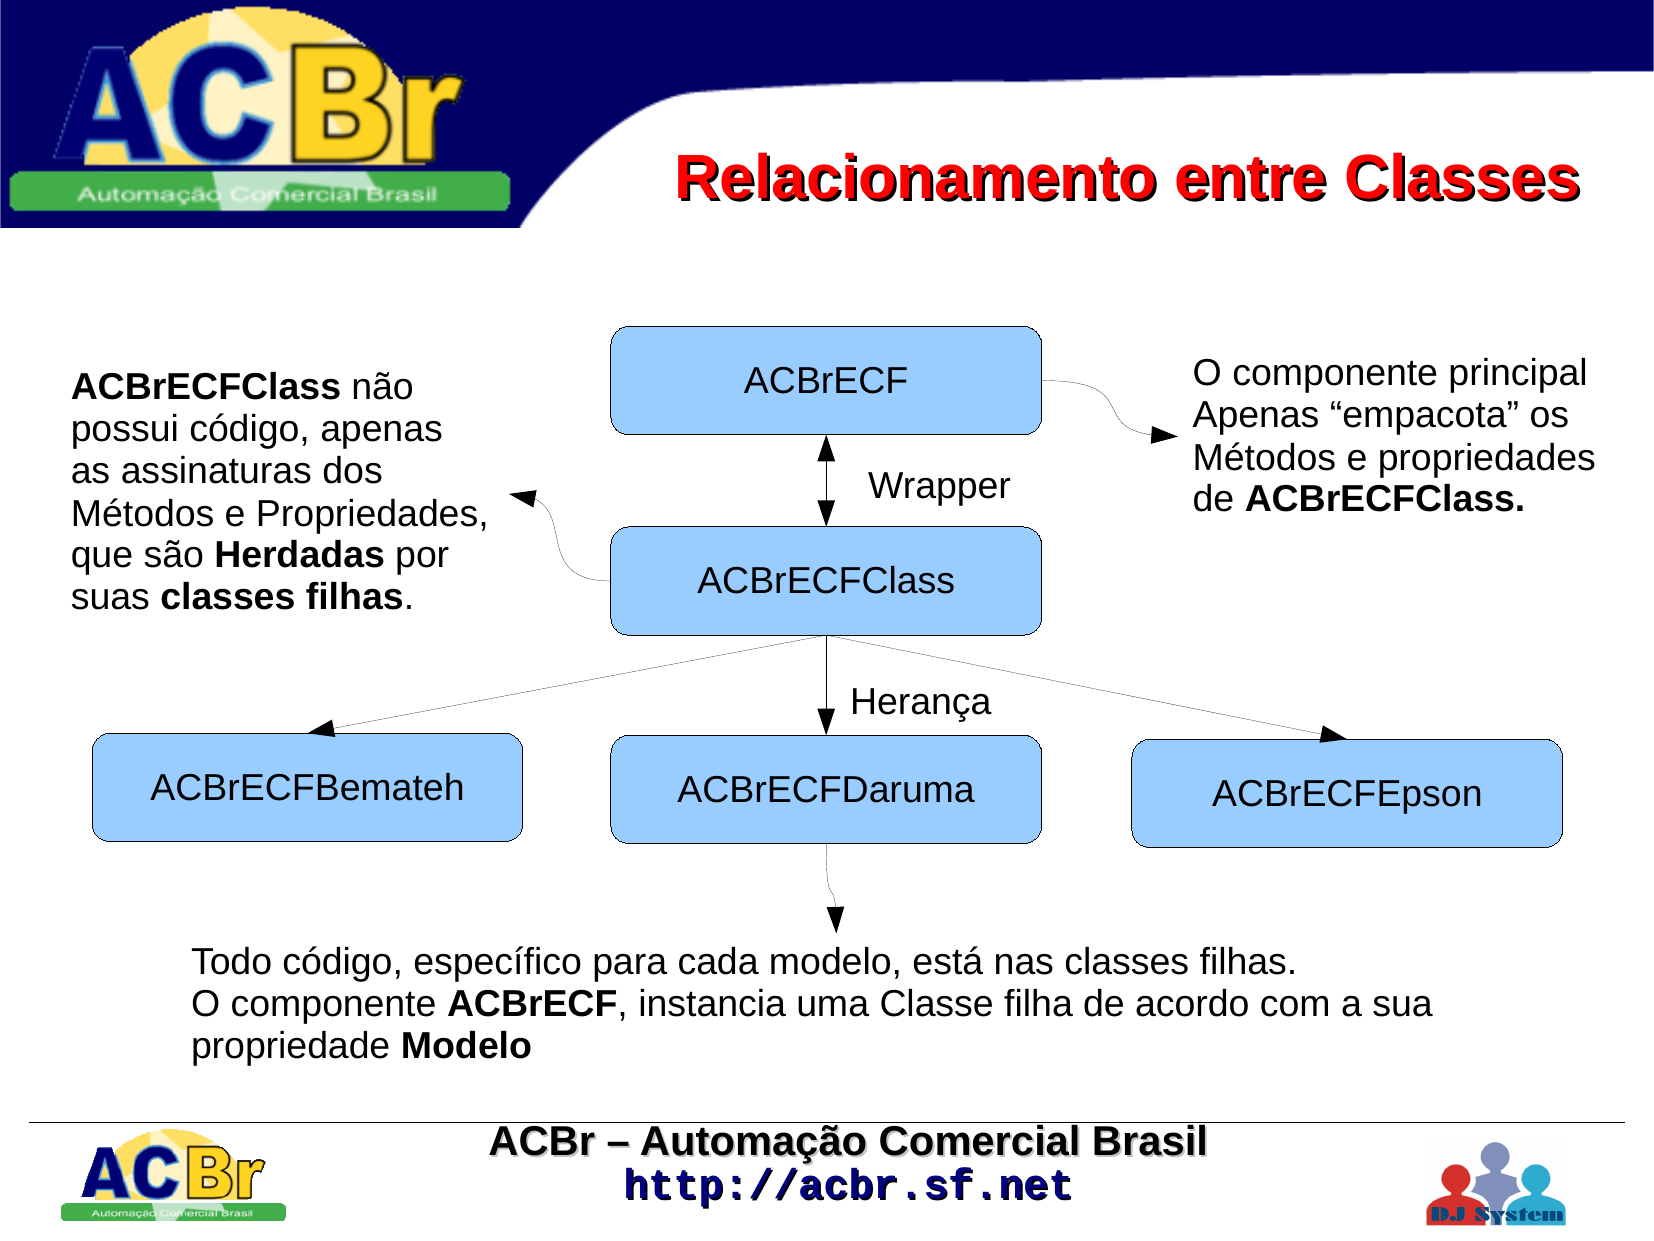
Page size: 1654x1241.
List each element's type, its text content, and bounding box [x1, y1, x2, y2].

text_box ACBrECFEpson [1131, 739, 1563, 848]
text_box Herança [835, 673, 1024, 731]
text_box Todo código, específico para cada modelo, está nas classes filhas. O componente ACBrECF, instancia uma Classe filha de acordo com a sua propriedade Modelo [176, 933, 1497, 1077]
picture [59, 1127, 287, 1224]
text_box Wrapper [853, 456, 1026, 514]
text_box O componente principal Apenas “empacota” os Métodos e propriedades de ACBrECFClass. [1177, 344, 1627, 529]
title Relacionamento entre Classes [625, 105, 1631, 249]
text_box ACBrECFDaruma [610, 735, 1042, 844]
text_box ACBrECFClass [610, 526, 1042, 636]
text_box ACBrECFClass não possui código, apenas as assinaturas dos Métodos e Propriedades, que são Herdadas por suas classes filhas. [56, 358, 509, 630]
text_box ACBrECF [610, 326, 1042, 435]
picture [0, 0, 1654, 228]
text_box ACBrECFBemateh [92, 733, 523, 842]
picture [1425, 1142, 1569, 1227]
